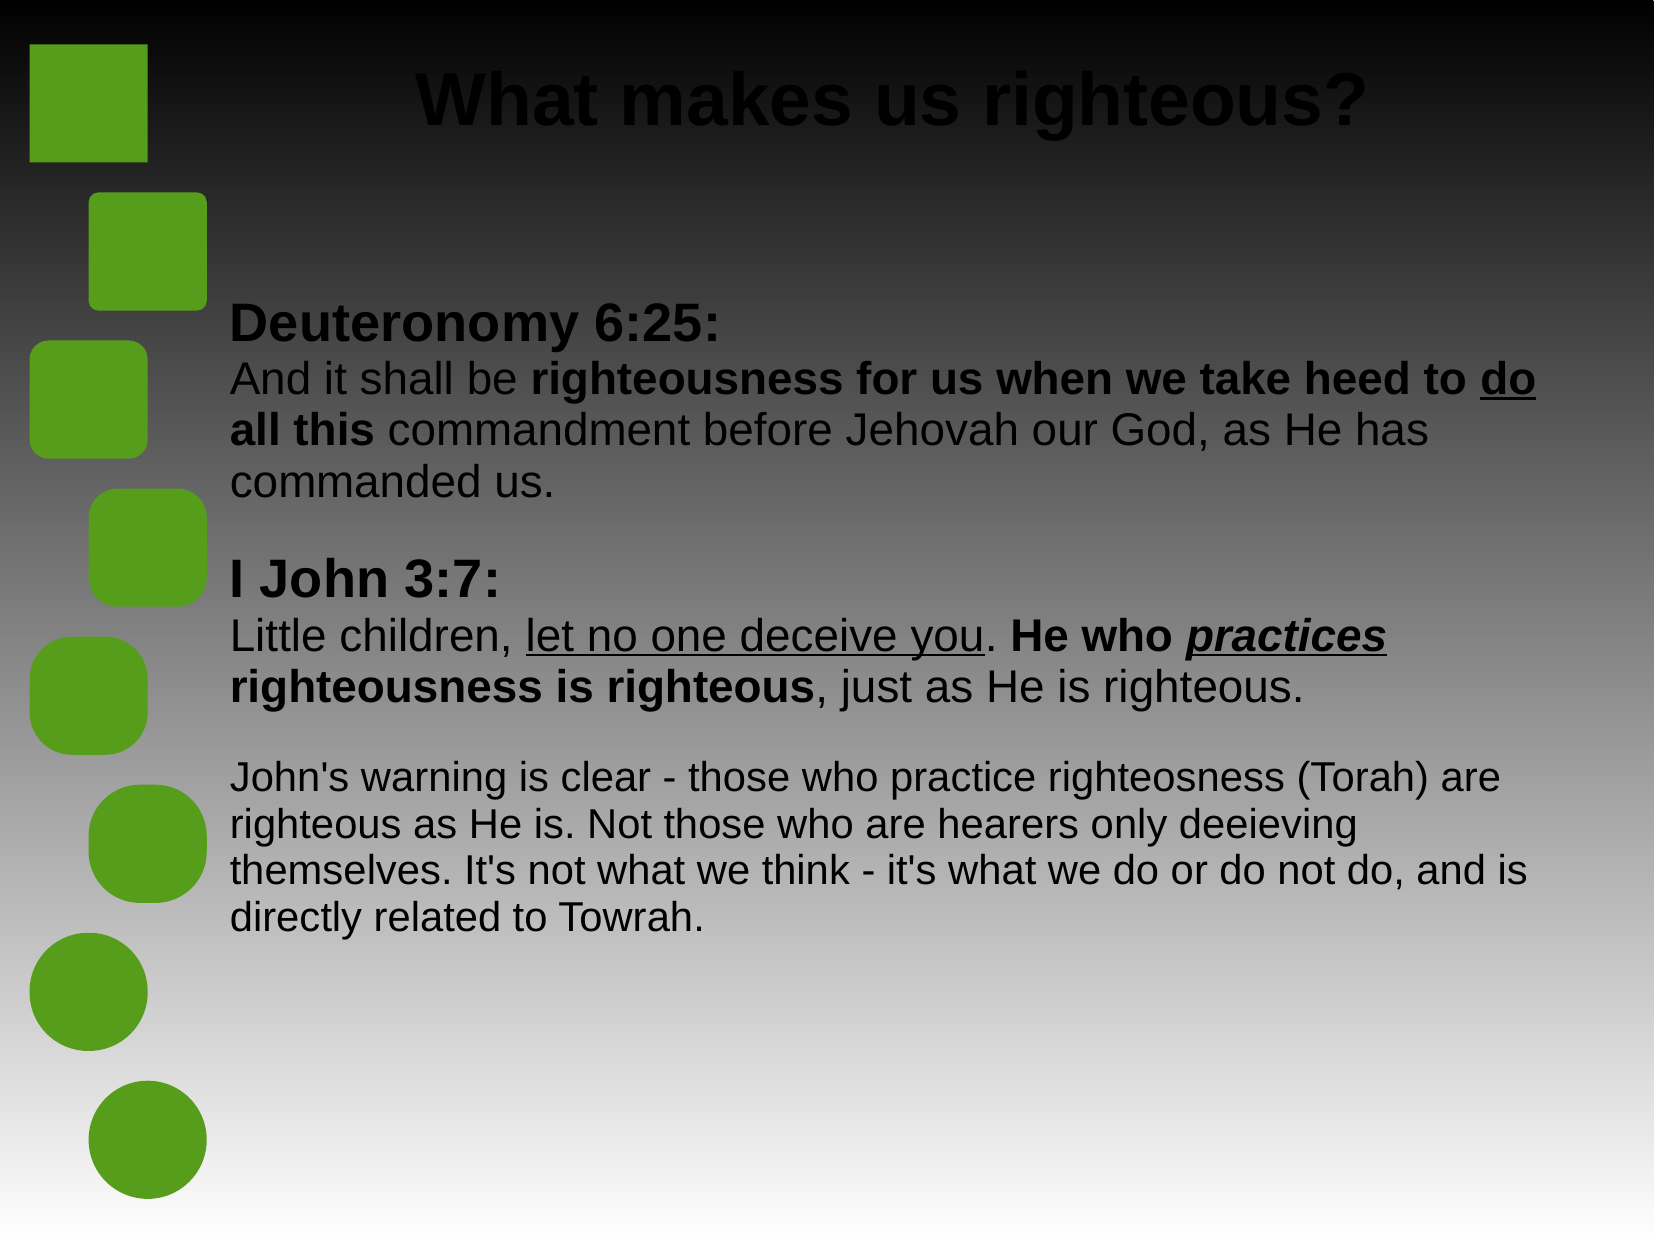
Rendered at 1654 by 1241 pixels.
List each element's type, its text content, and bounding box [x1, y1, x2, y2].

list Deuteronomy 6:25: And it shall be righteousness for us when we take heed to do all this commandment before Jehovah our God, as He has commanded us. I John 3:7: Little children, let no one deceive you. He who practices righteousness is righteous, just as He is righteous. John's warning is clear - those who practice righteosness (Torah) are righteous as He is. Not those who are hearers only deeieving themselves. It's not what we think - it's what we do or do not do, and is directly related to Towrah. [214, 285, 1571, 1196]
title What makes us righteous? [214, 49, 1571, 236]
